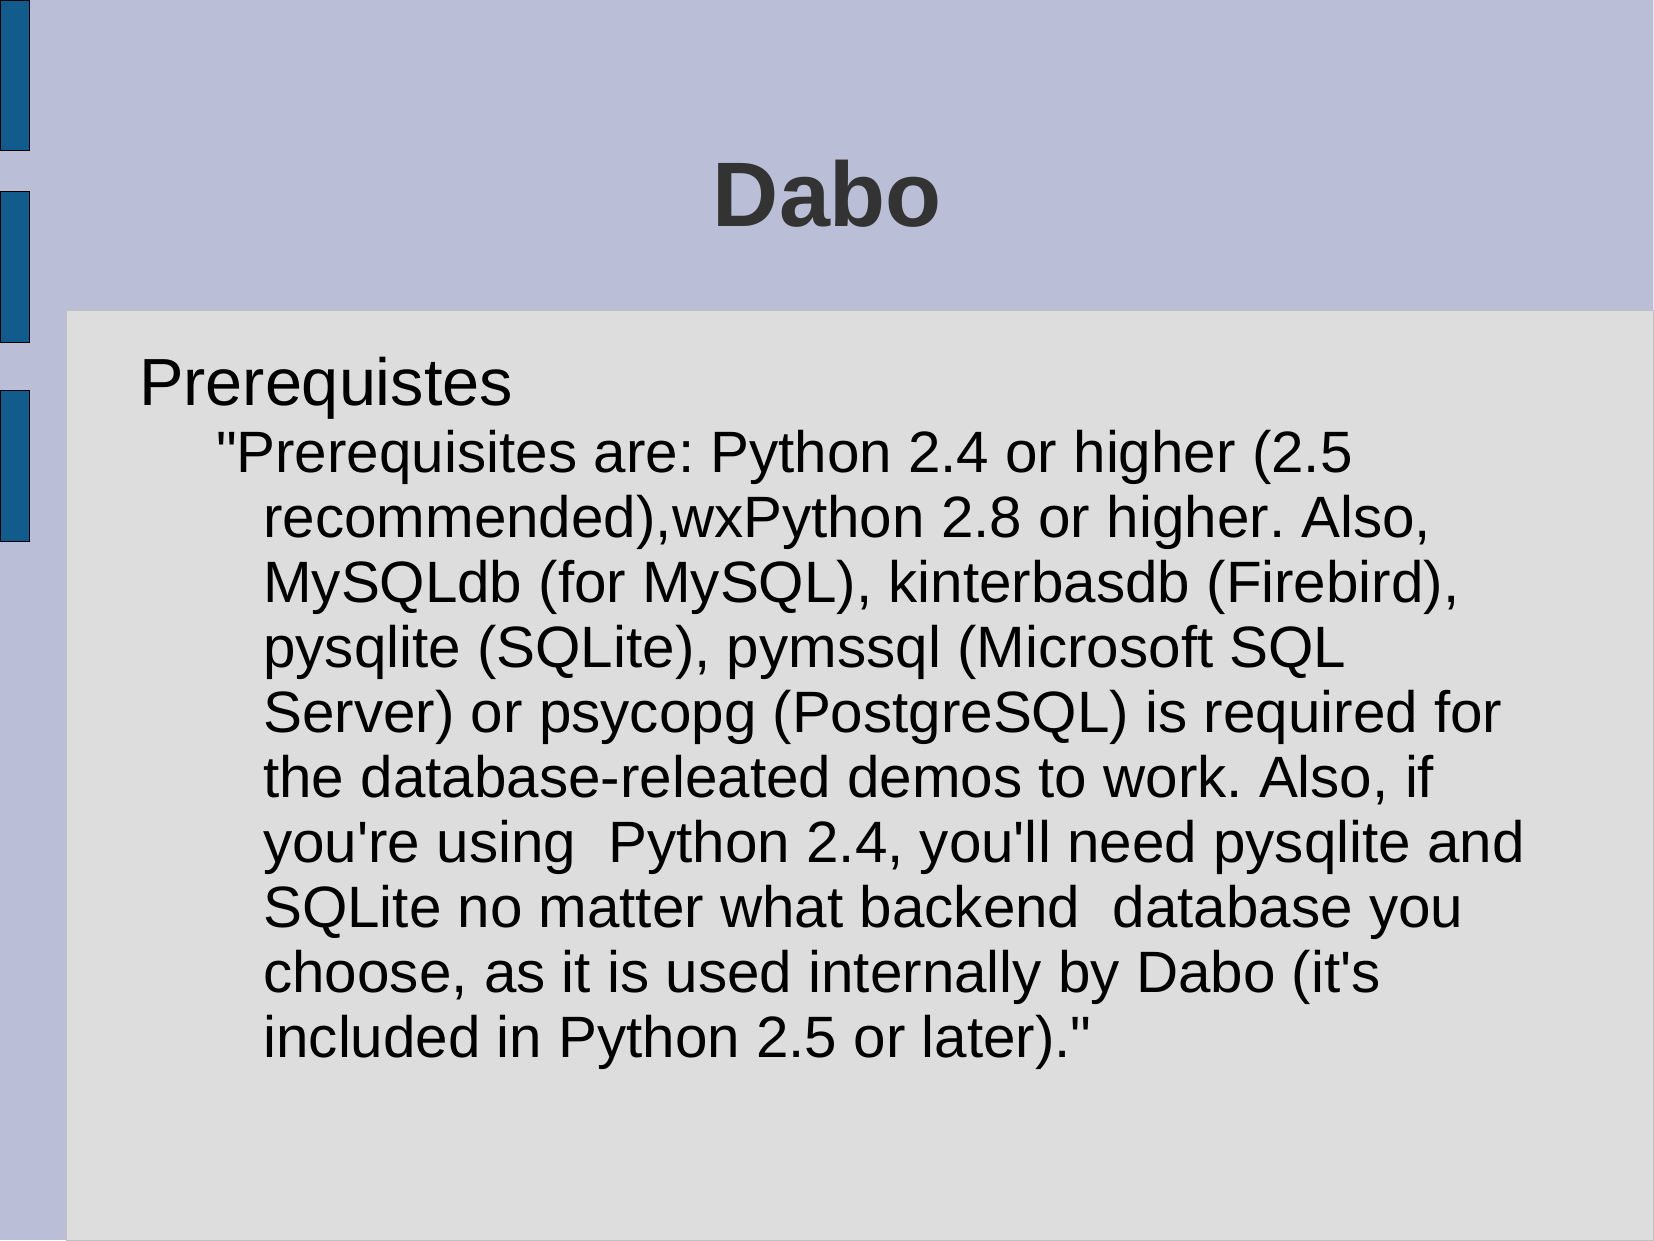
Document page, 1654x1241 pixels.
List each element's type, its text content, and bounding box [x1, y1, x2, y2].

list Prerequistes "Prerequisites are: Python 2.4 or higher (2.5 recommended),wxPython 2.8 or higher. Also, MySQLdb (for MySQL), kinterbasdb (Firebird), pysqlite (SQLite), pymssql (Microsoft SQL Server) or psycopg (PostgreSQL) is required for the database-releated demos to work. Also, if you're using Python 2.4, you'll need pysqlite and SQLite no matter what backend database you choose, as it is used internally by Dabo (it's included in Python 2.5 or later)." [121, 344, 1534, 1154]
title Dabo [121, 98, 1534, 291]
